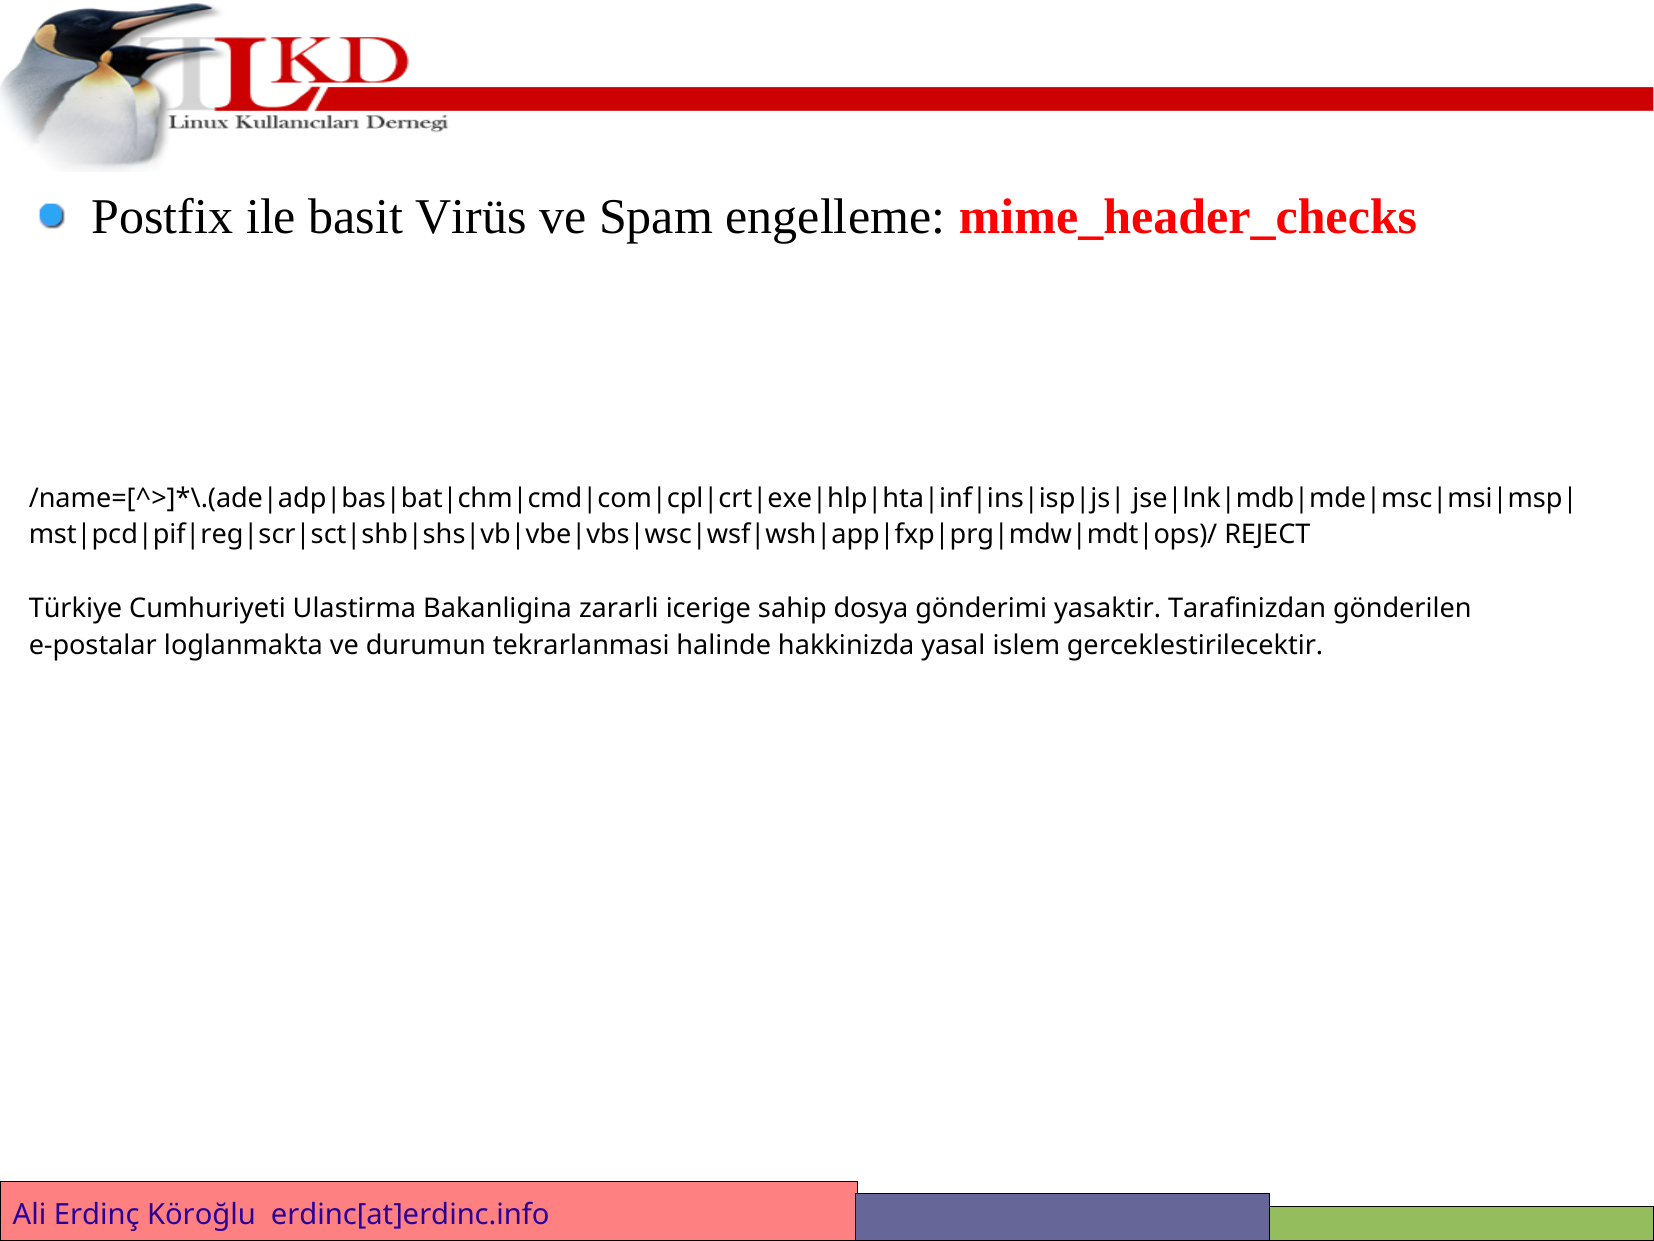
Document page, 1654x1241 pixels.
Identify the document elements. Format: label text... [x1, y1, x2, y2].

text_box /name=[^>]*\.(ade|adp|bas|bat|chm|cmd|com|cpl|crt|exe|hlp|hta|inf|ins|isp|js| jse|lnk|mdb|mde|msc|msi|msp|mst|pcd|pif|reg|scr|sct|shb|shs|vb|vbe|vbs|wsc|wsf|wsh|app|fxp|prg|mdw|mdt|ops)/ REJECT Türkiye Cumhuriyeti Ulastirma Bakanligina zararli icerige sahip dosya gönderimi yasaktir. Tarafinizdan gönderilen e-postalar loglanmakta ve durumun tekrarlanmasi halinde hakkinizda yasal islem gerceklestirilecektir. [28, 478, 1612, 651]
picture [0, 0, 1654, 172]
text_box Postfix ile basit Virüs ve Spam engelleme: mime_header_checks [38, 188, 1418, 255]
text_box Ali Erdinç Köroğlu erdinc[at]erdinc.info http://www.erdinc.info [12, 1193, 852, 1233]
text_box [0, 1181, 1654, 1241]
